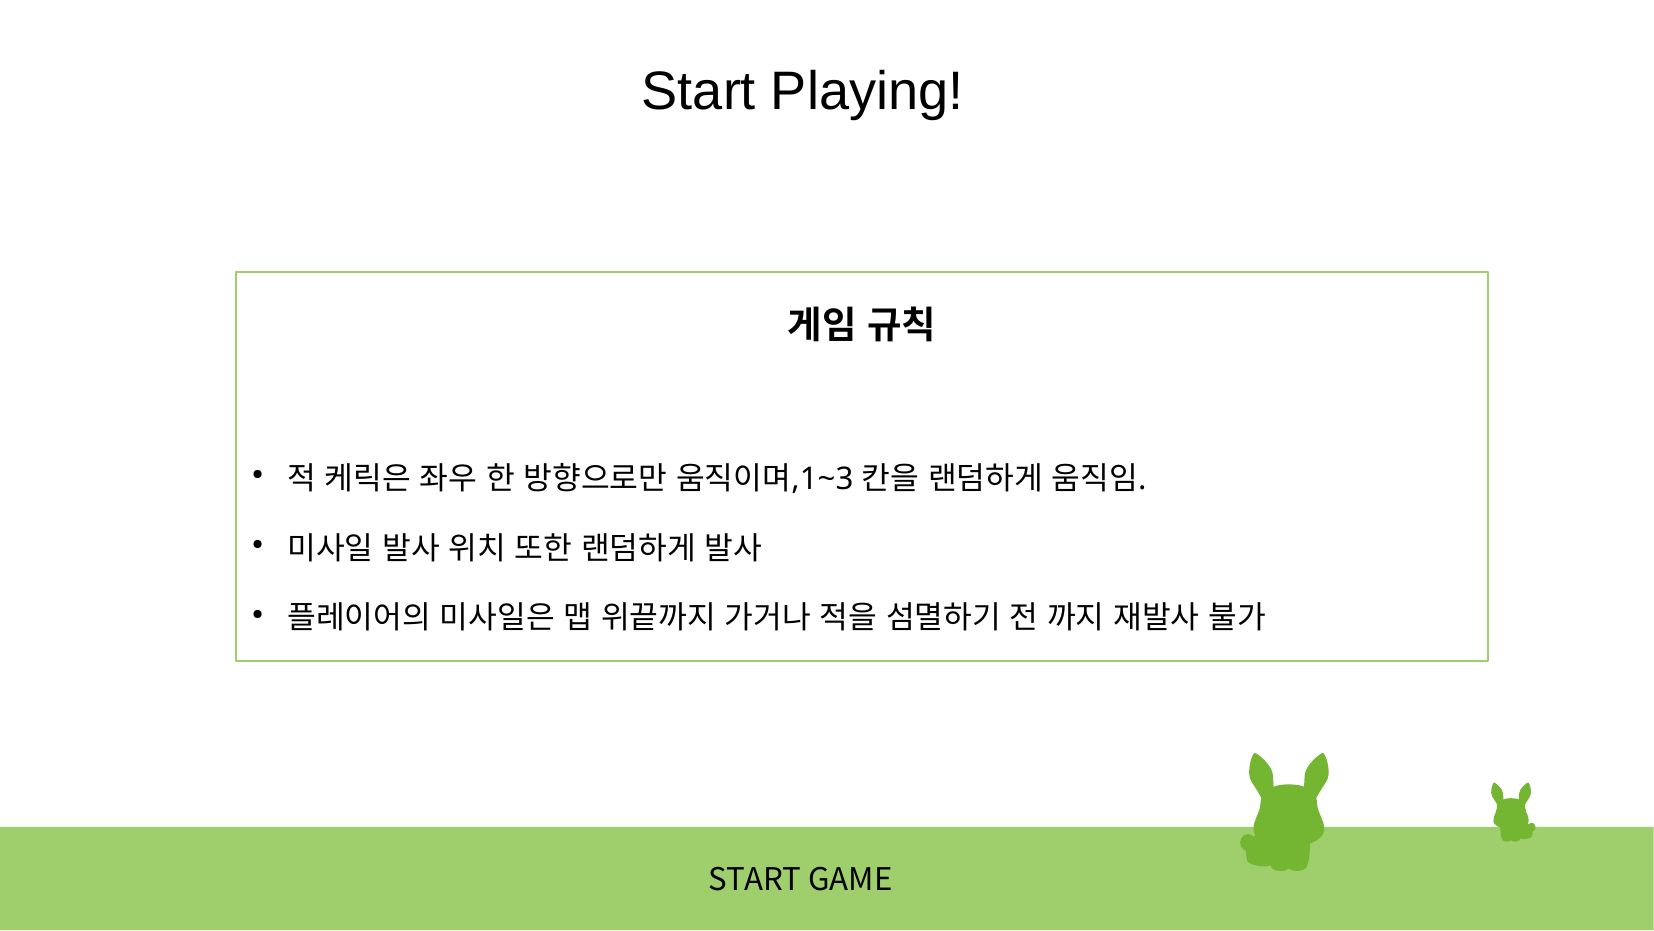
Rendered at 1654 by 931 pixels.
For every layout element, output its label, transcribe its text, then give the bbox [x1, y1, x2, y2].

text_box 게임 규칙 적 케릭은 좌우 한 방향으로만 움직이며,1~3 칸을 랜덤하게 움직임. 미사일 발사 위치 또한 랜덤하게 발사 플레이어의 미사일은 맵 위끝까지 가거나 적을 섬멸하기 전 까지 재발사 불가 [236, 271, 1489, 662]
title Start Playing! [354, 10, 1252, 166]
text_box START GAME [538, 845, 1064, 910]
